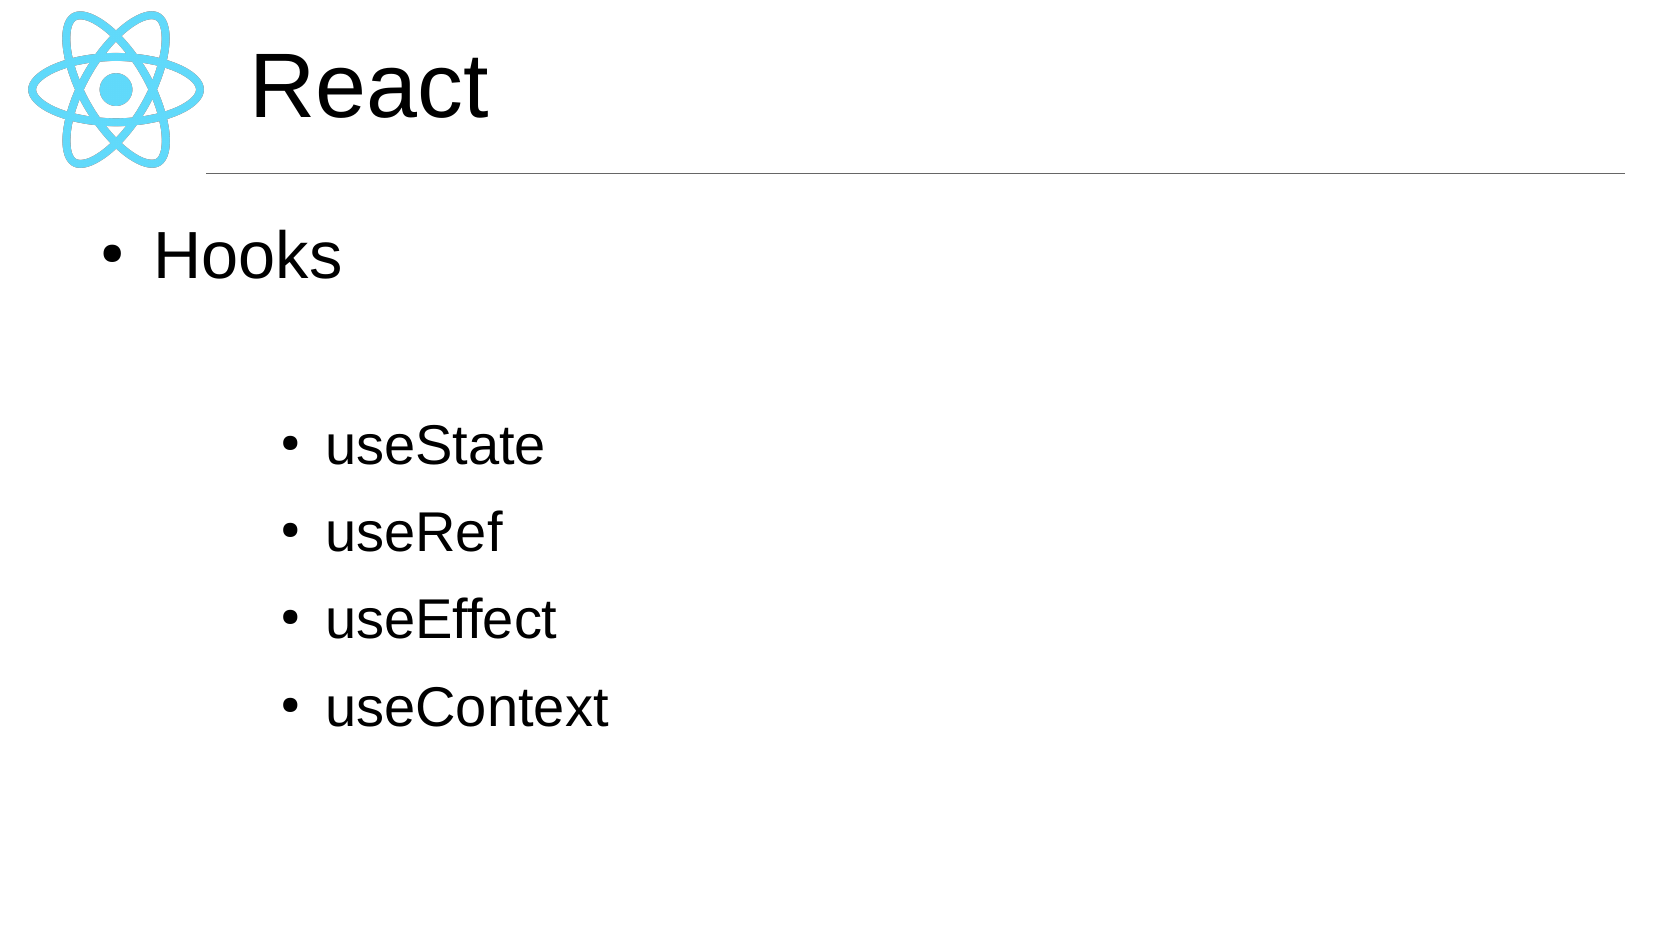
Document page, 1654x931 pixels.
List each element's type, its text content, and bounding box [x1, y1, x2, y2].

picture [0, 0, 292, 207]
title React [292, 7, 1654, 164]
list useState useRef useEffect useContext [265, 413, 1654, 739]
list Hooks [82, 217, 1571, 298]
